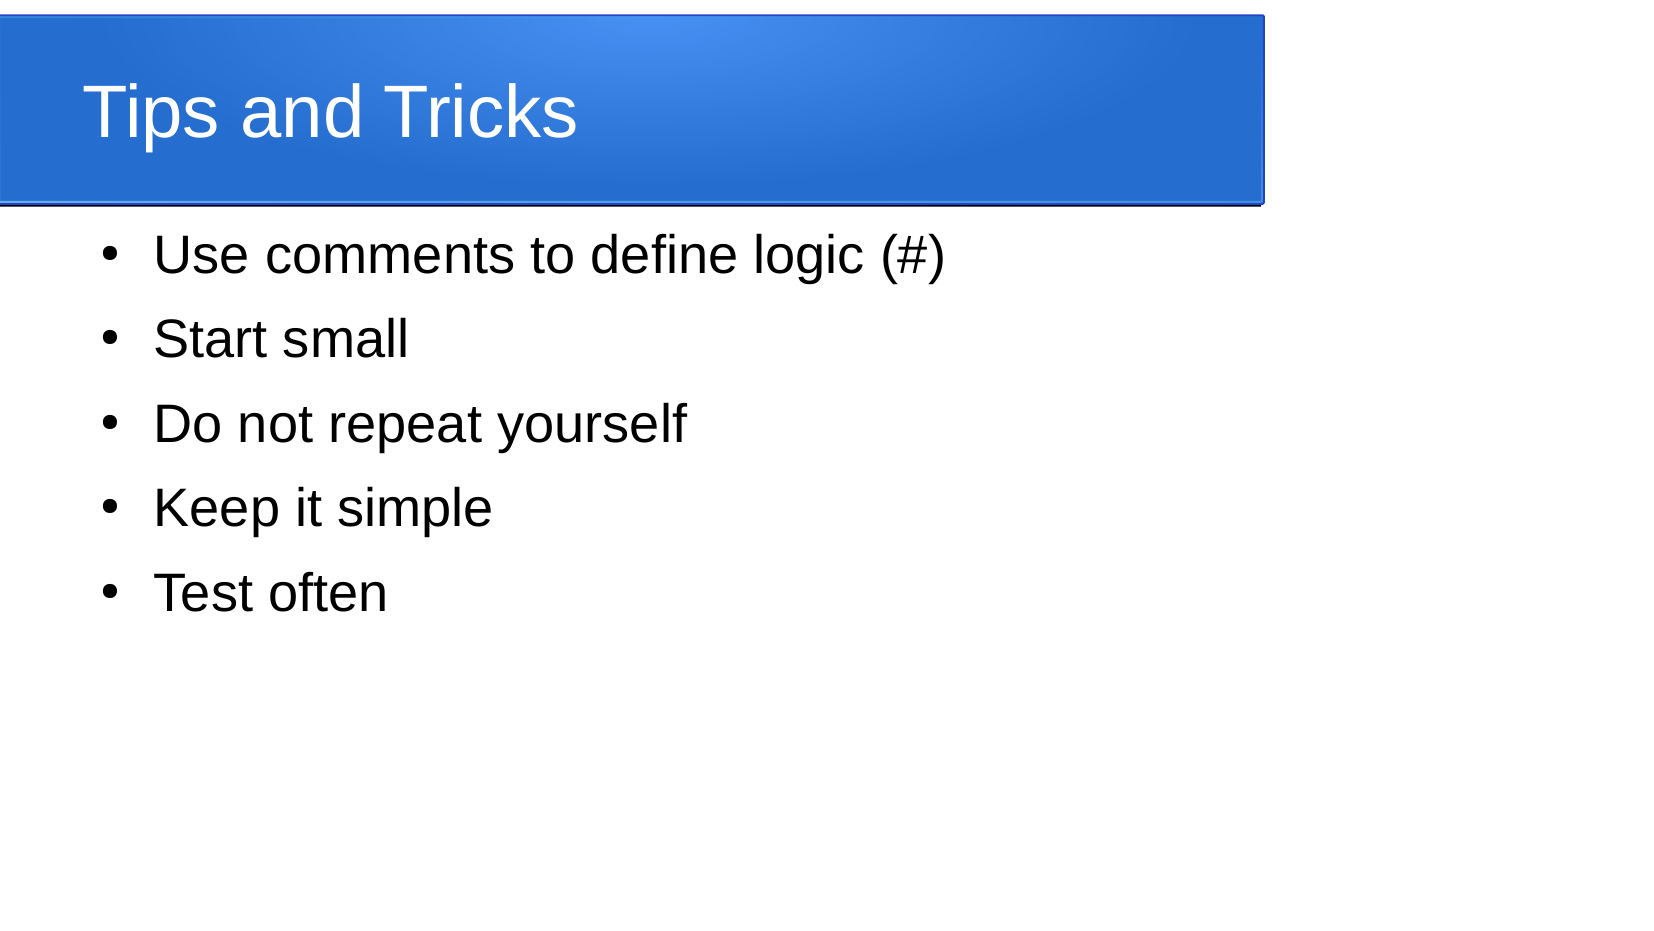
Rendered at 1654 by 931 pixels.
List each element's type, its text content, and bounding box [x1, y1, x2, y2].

title Tips and Tricks [82, 35, 1235, 189]
list Use comments to define logic (#) Start small Do not repeat yourself Keep it simple Test often [82, 224, 1571, 764]
